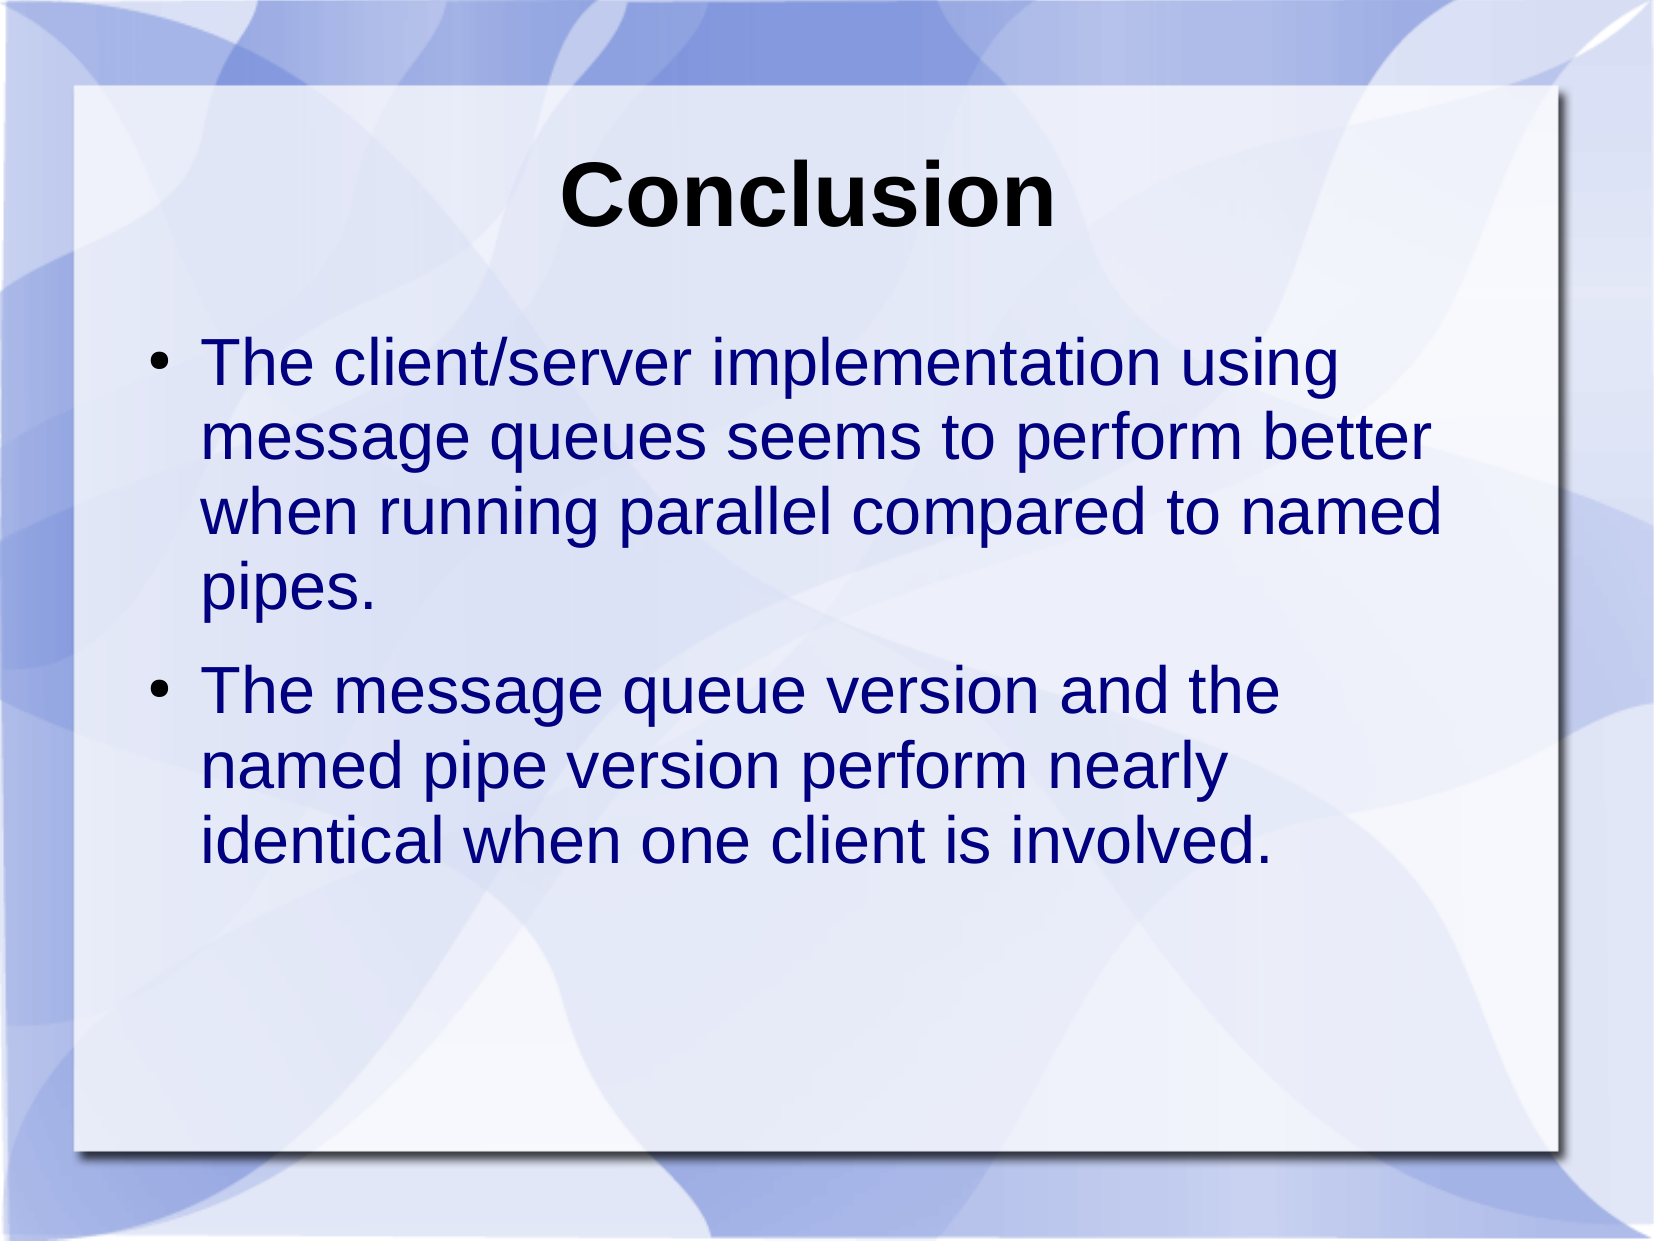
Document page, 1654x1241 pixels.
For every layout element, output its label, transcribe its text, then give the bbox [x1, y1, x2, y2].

title Conclusion [82, 90, 1536, 298]
picture [0, 0, 1654, 1241]
list The client/server implementation using message queues seems to perform better when running parallel compared to named pipes. The message queue version and the named pipe version perform nearly identical when one client is involved. [129, 324, 1489, 1129]
